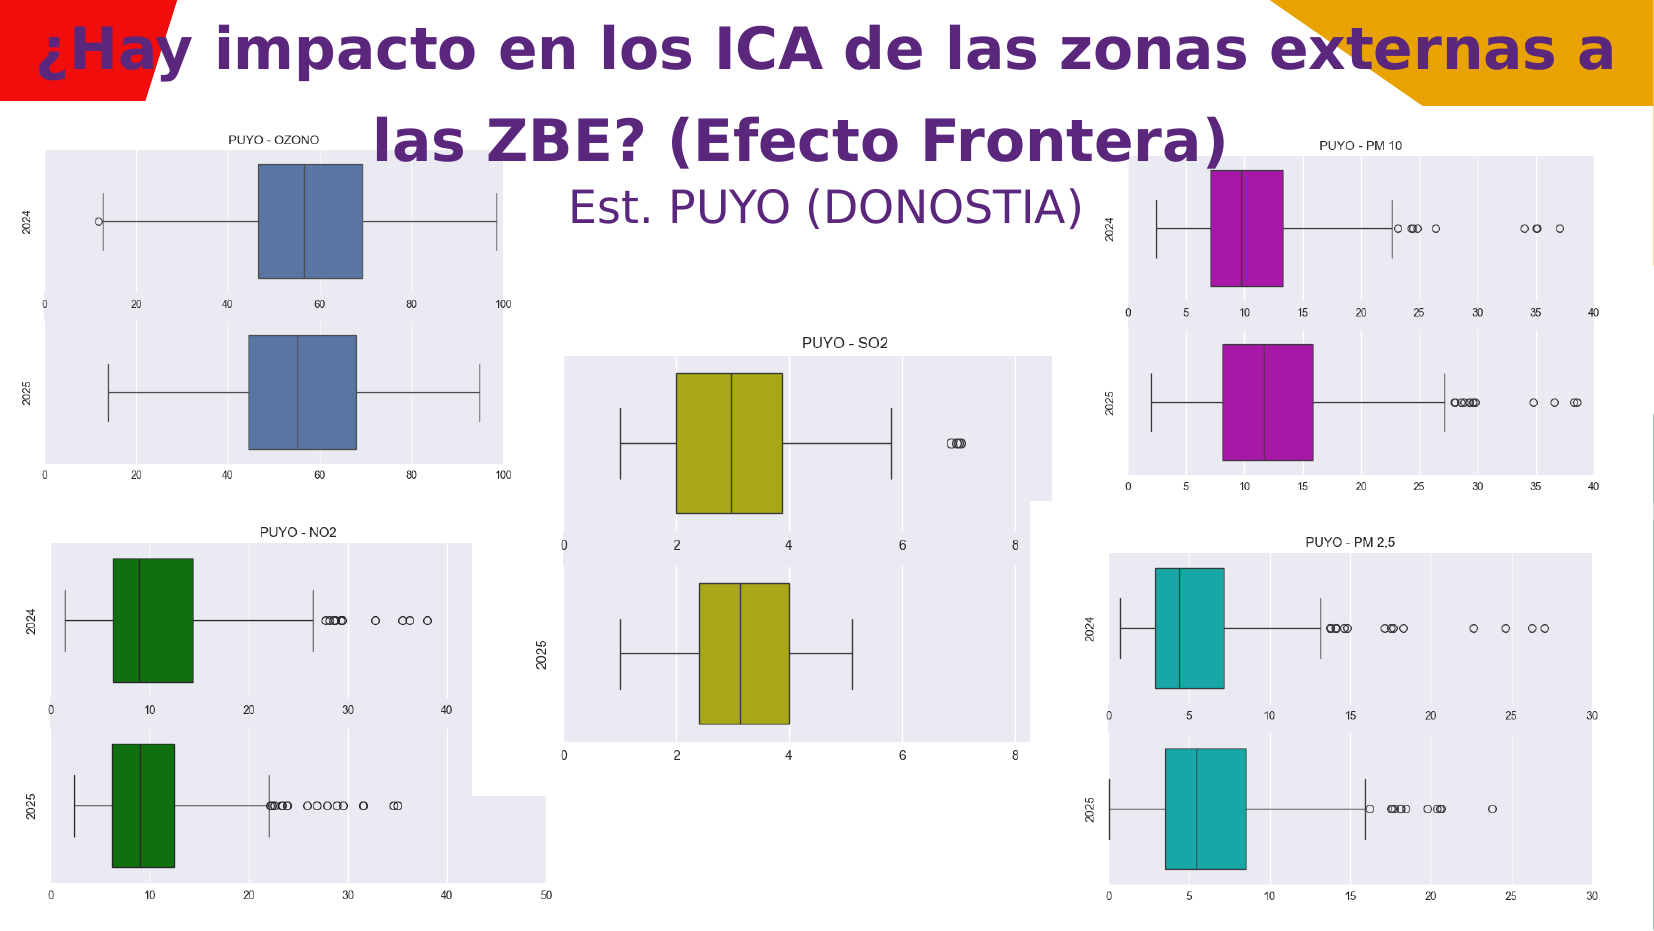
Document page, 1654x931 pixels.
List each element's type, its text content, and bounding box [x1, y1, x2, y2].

picture [0, 249, 1654, 931]
title ¿Hay impacto en los ICA de las zonas externas a las ZBE? (Efecto Frontera) Est. PUYO (DONOSTIA) [0, 2, 1654, 249]
